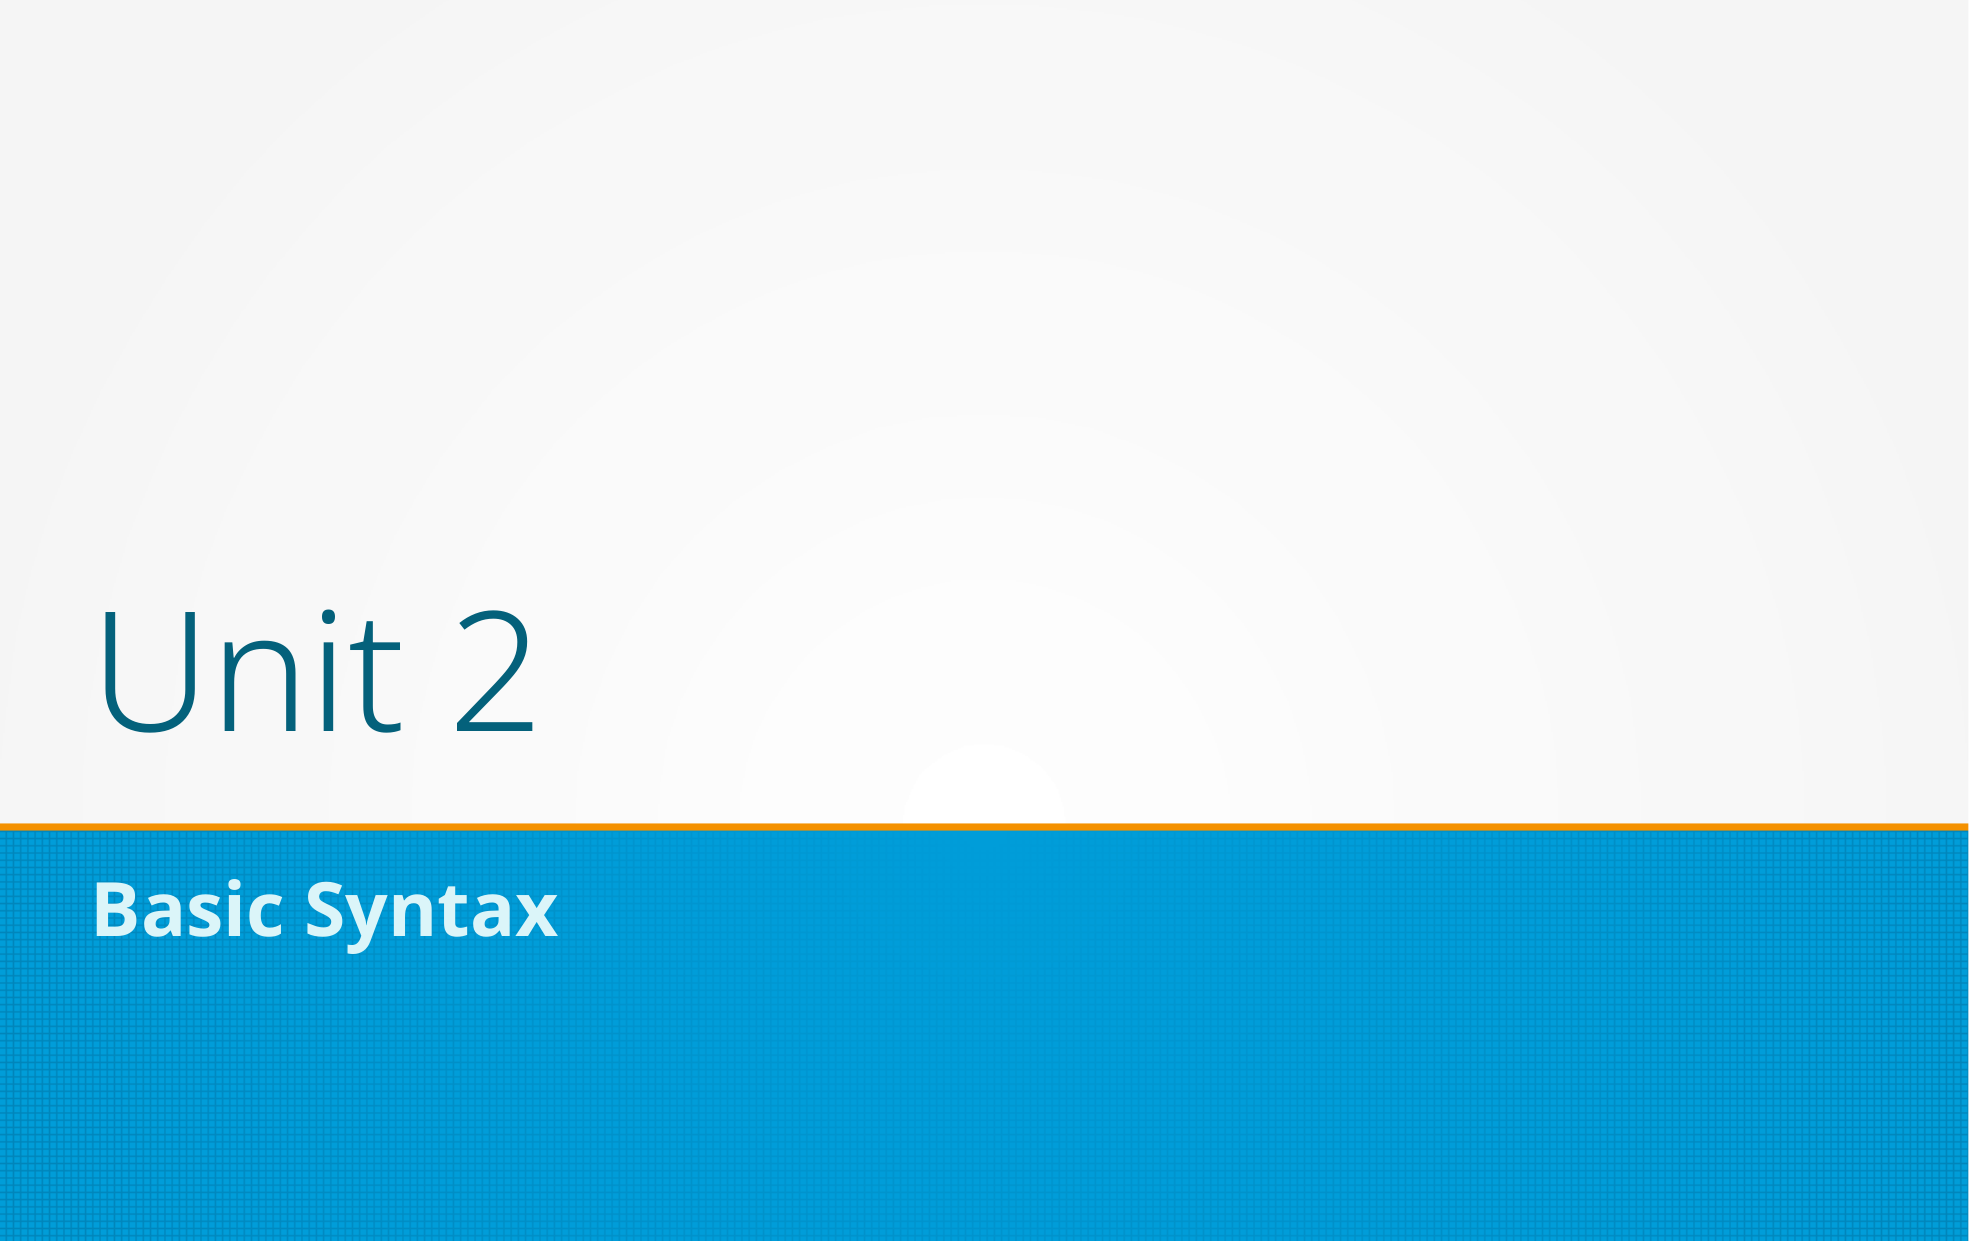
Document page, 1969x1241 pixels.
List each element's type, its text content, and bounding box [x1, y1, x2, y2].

picture [0, 0, 1969, 830]
title Unit 2 [90, 49, 1862, 781]
subtitle Basic Syntax [90, 855, 1861, 1111]
